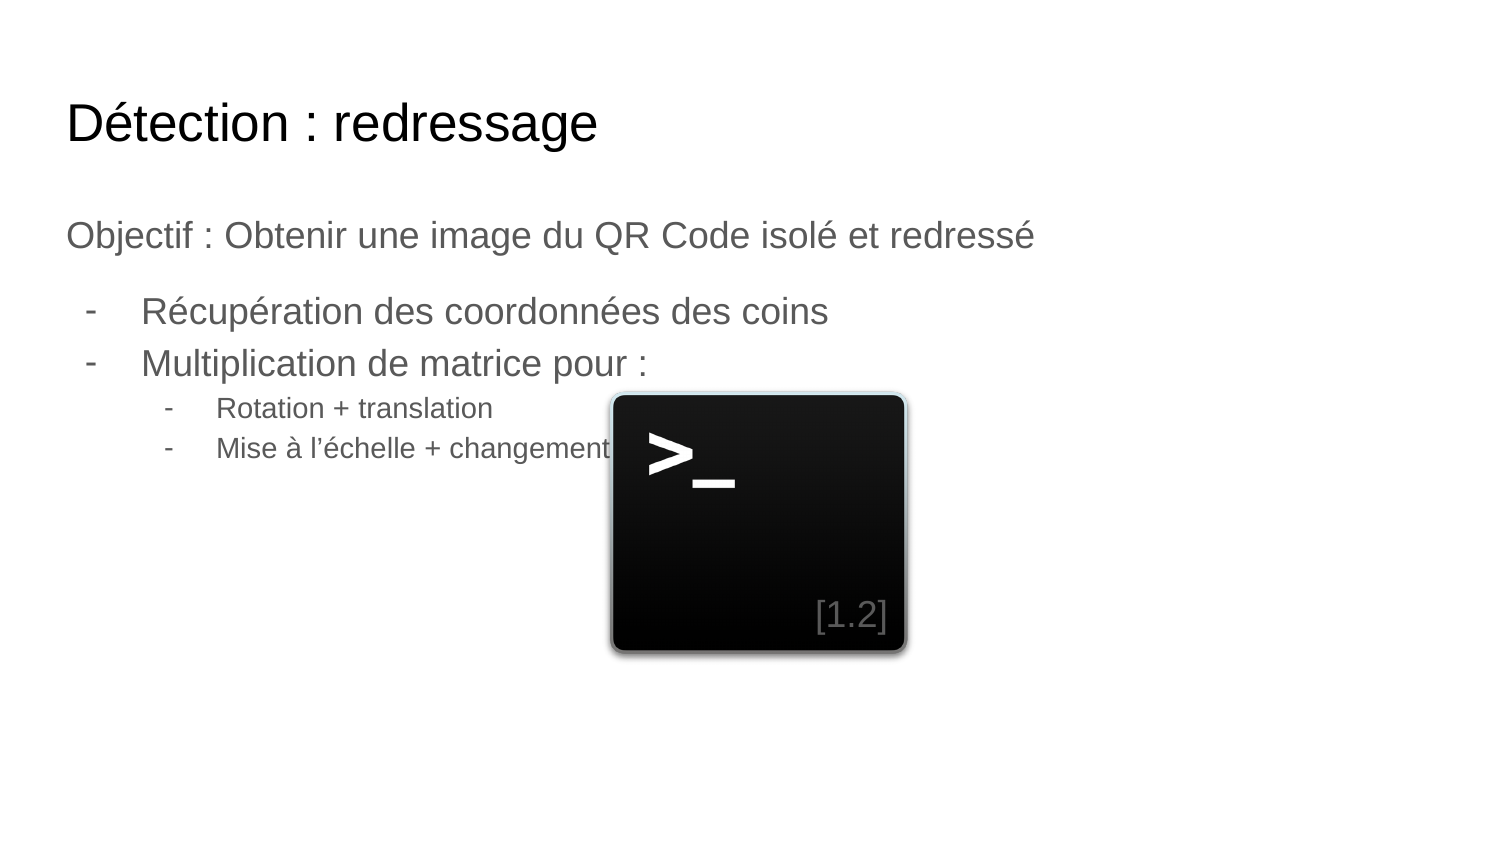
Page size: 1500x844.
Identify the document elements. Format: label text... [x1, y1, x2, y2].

title Détection : redressage [51, 72, 1449, 167]
list Objectif : Obtenir une image du QR Code isolé et redressé Récupération des coordonnées des coins Multiplication de matrice pour : Rotation + translation Mise à l’échelle + changement de perspective [51, 189, 1449, 783]
text_box [1.2] [800, 575, 907, 644]
picture [590, 354, 927, 691]
